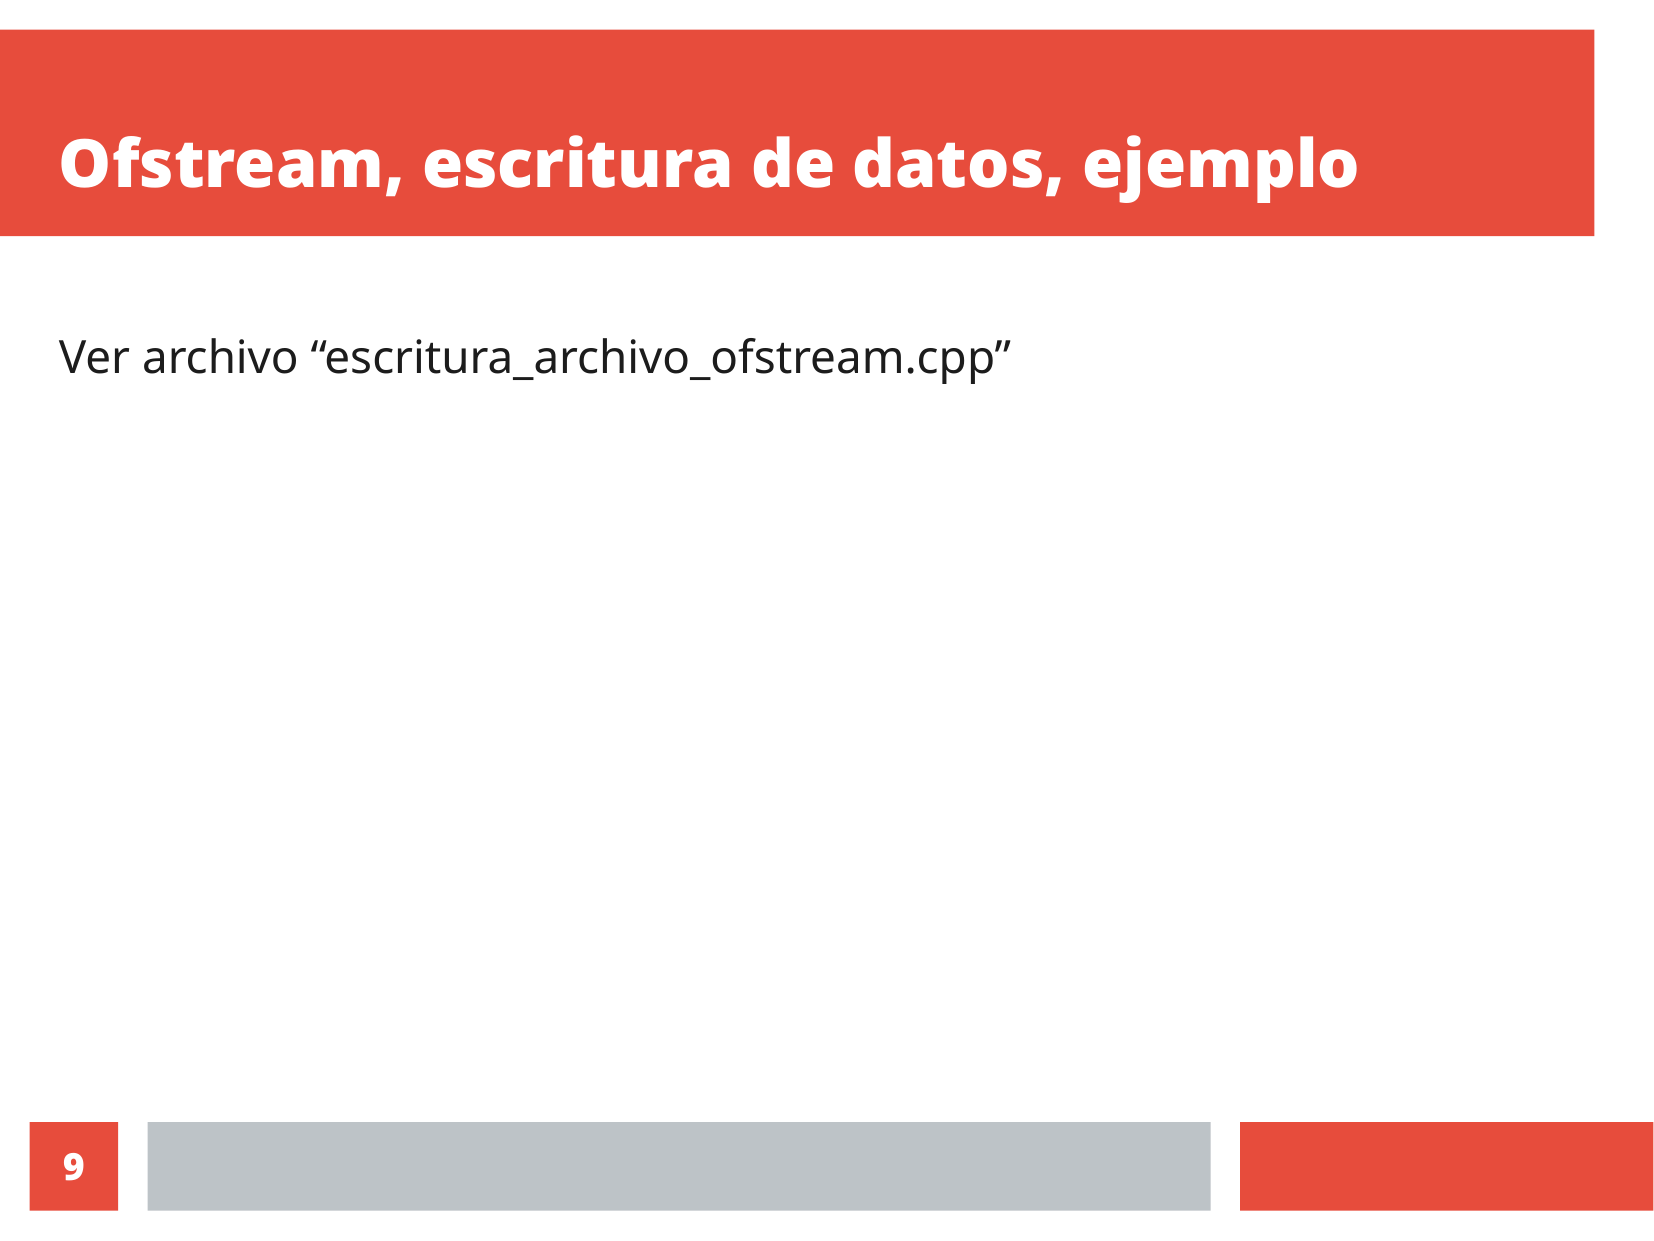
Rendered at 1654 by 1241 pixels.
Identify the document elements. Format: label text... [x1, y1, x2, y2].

title Ofstream, escritura de datos, ejemplo [59, 59, 1595, 207]
list Ver archivo “escritura_archivo_ofstream.cpp” [59, 324, 1565, 1093]
